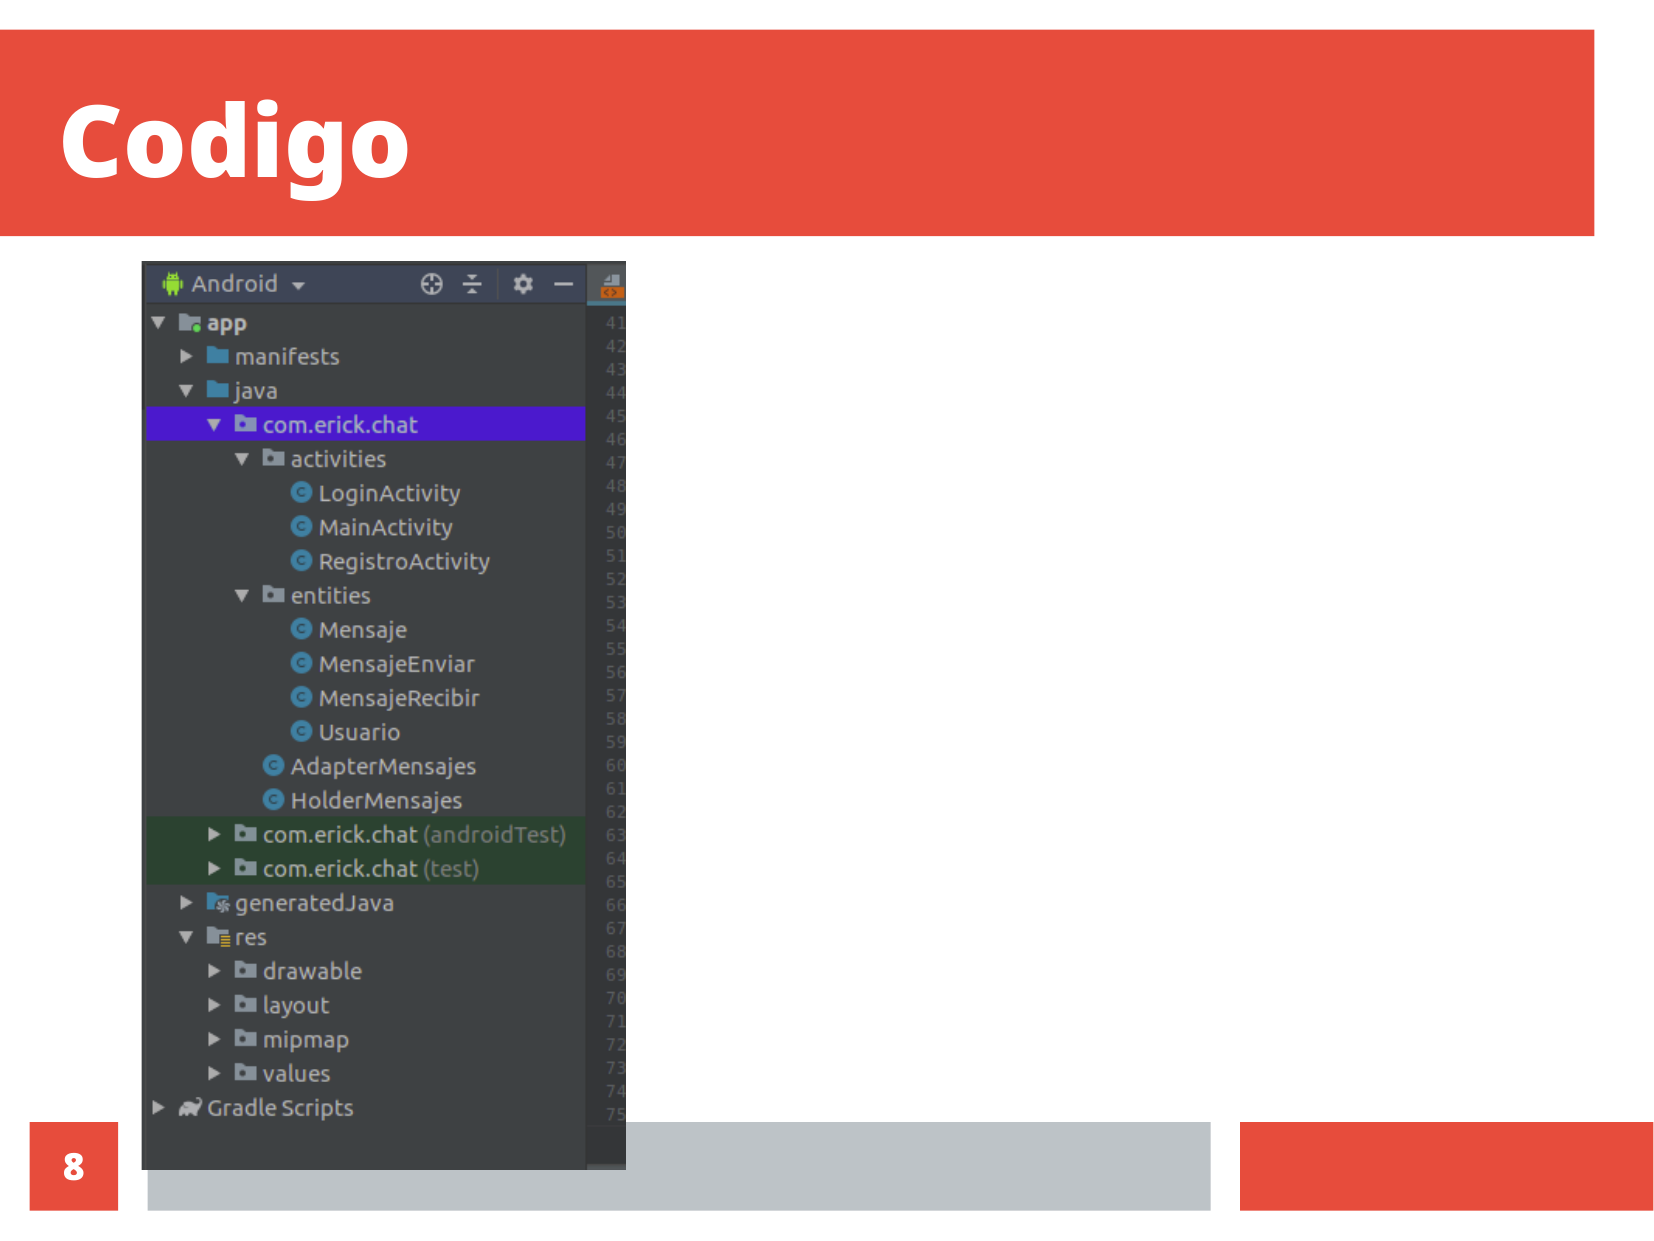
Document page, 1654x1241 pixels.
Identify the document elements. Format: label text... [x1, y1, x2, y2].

picture [141, 261, 626, 1170]
title Codigo [59, 59, 1595, 207]
